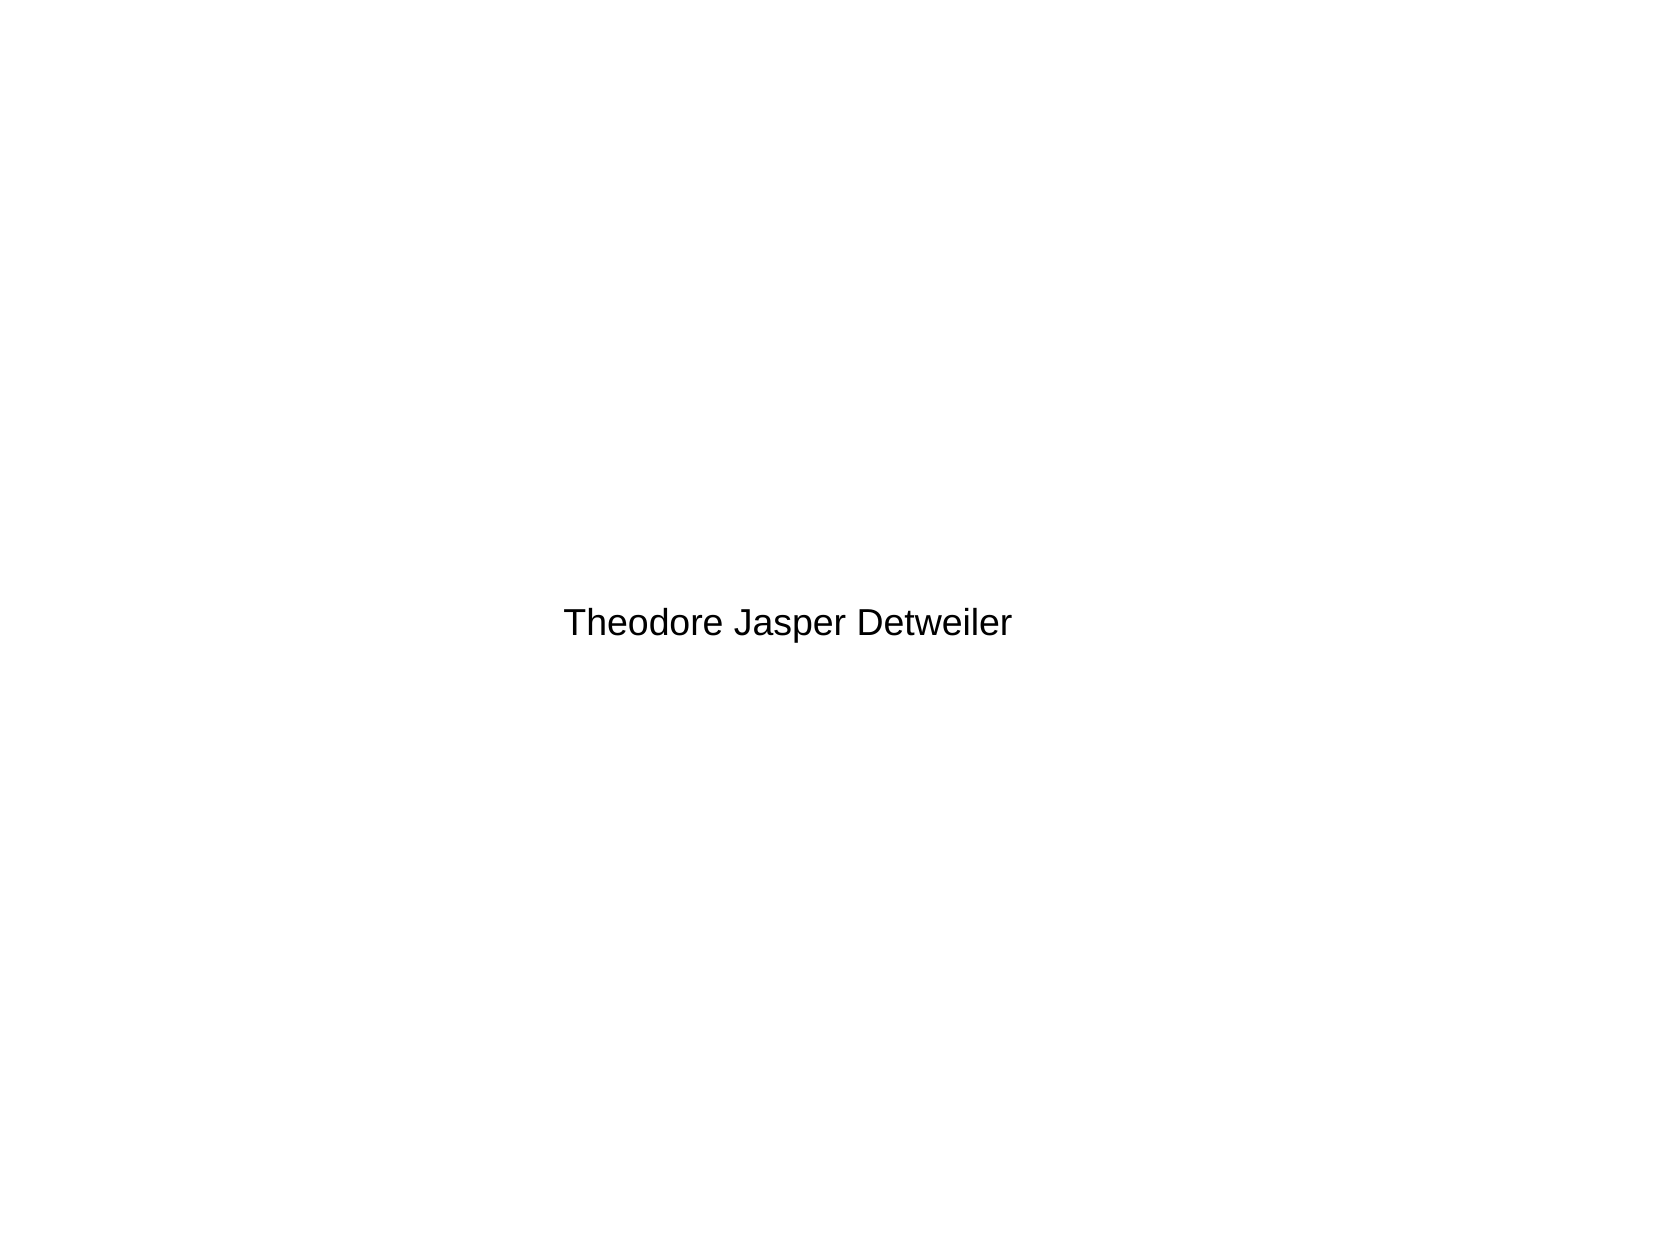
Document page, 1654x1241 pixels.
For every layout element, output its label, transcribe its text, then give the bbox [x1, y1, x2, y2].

text_box Theodore Jasper Detweiler [539, 593, 1120, 664]
